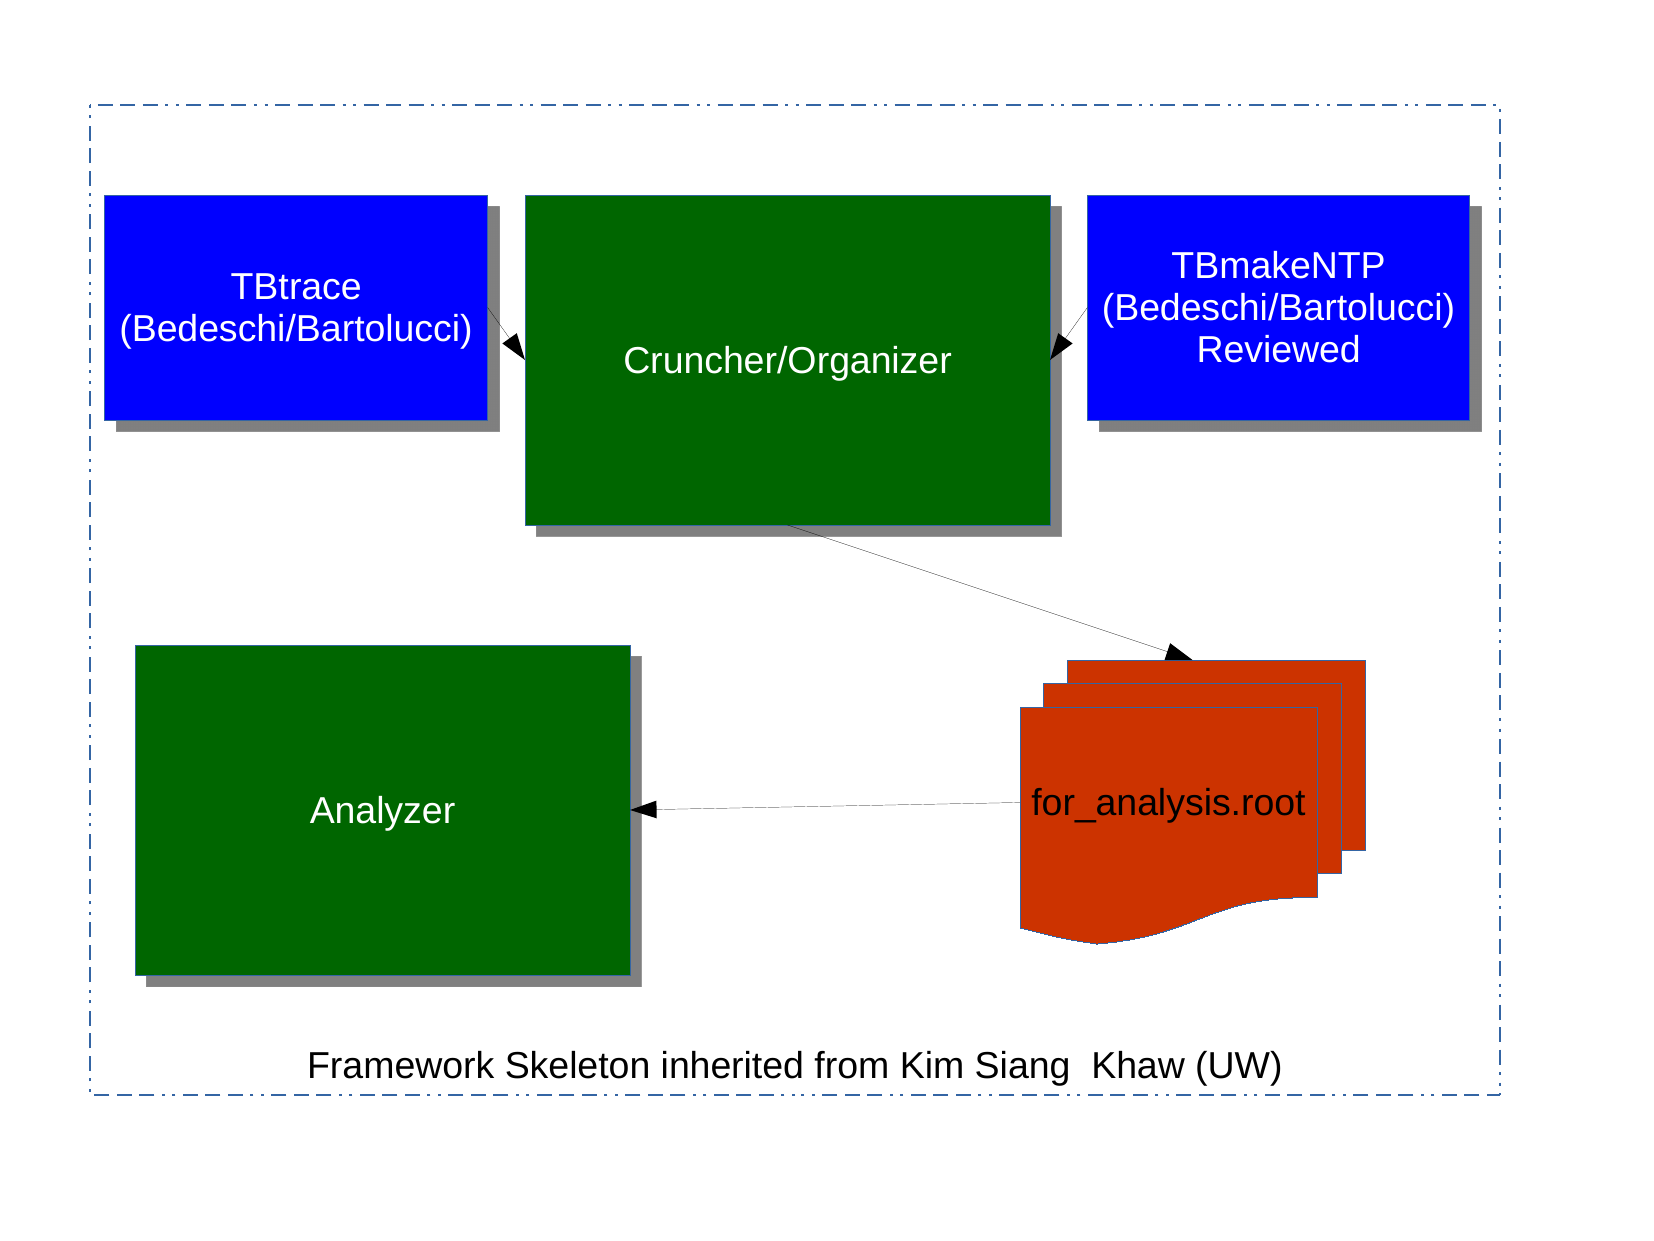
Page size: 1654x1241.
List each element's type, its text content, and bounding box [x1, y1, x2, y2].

text_box Framework Skeleton inherited from Kim Siang Khaw (UW) [90, 105, 1501, 1096]
text_box for_analysis.root [1020, 660, 1366, 945]
text_box Cruncher/Organizer [525, 195, 1051, 526]
text_box Analyzer [135, 645, 631, 976]
text_box TBmakeNTP (Bedeschi/Bartolucci) Reviewed [1087, 195, 1470, 421]
text_box TBtrace (Bedeschi/Bartolucci) [104, 195, 488, 421]
